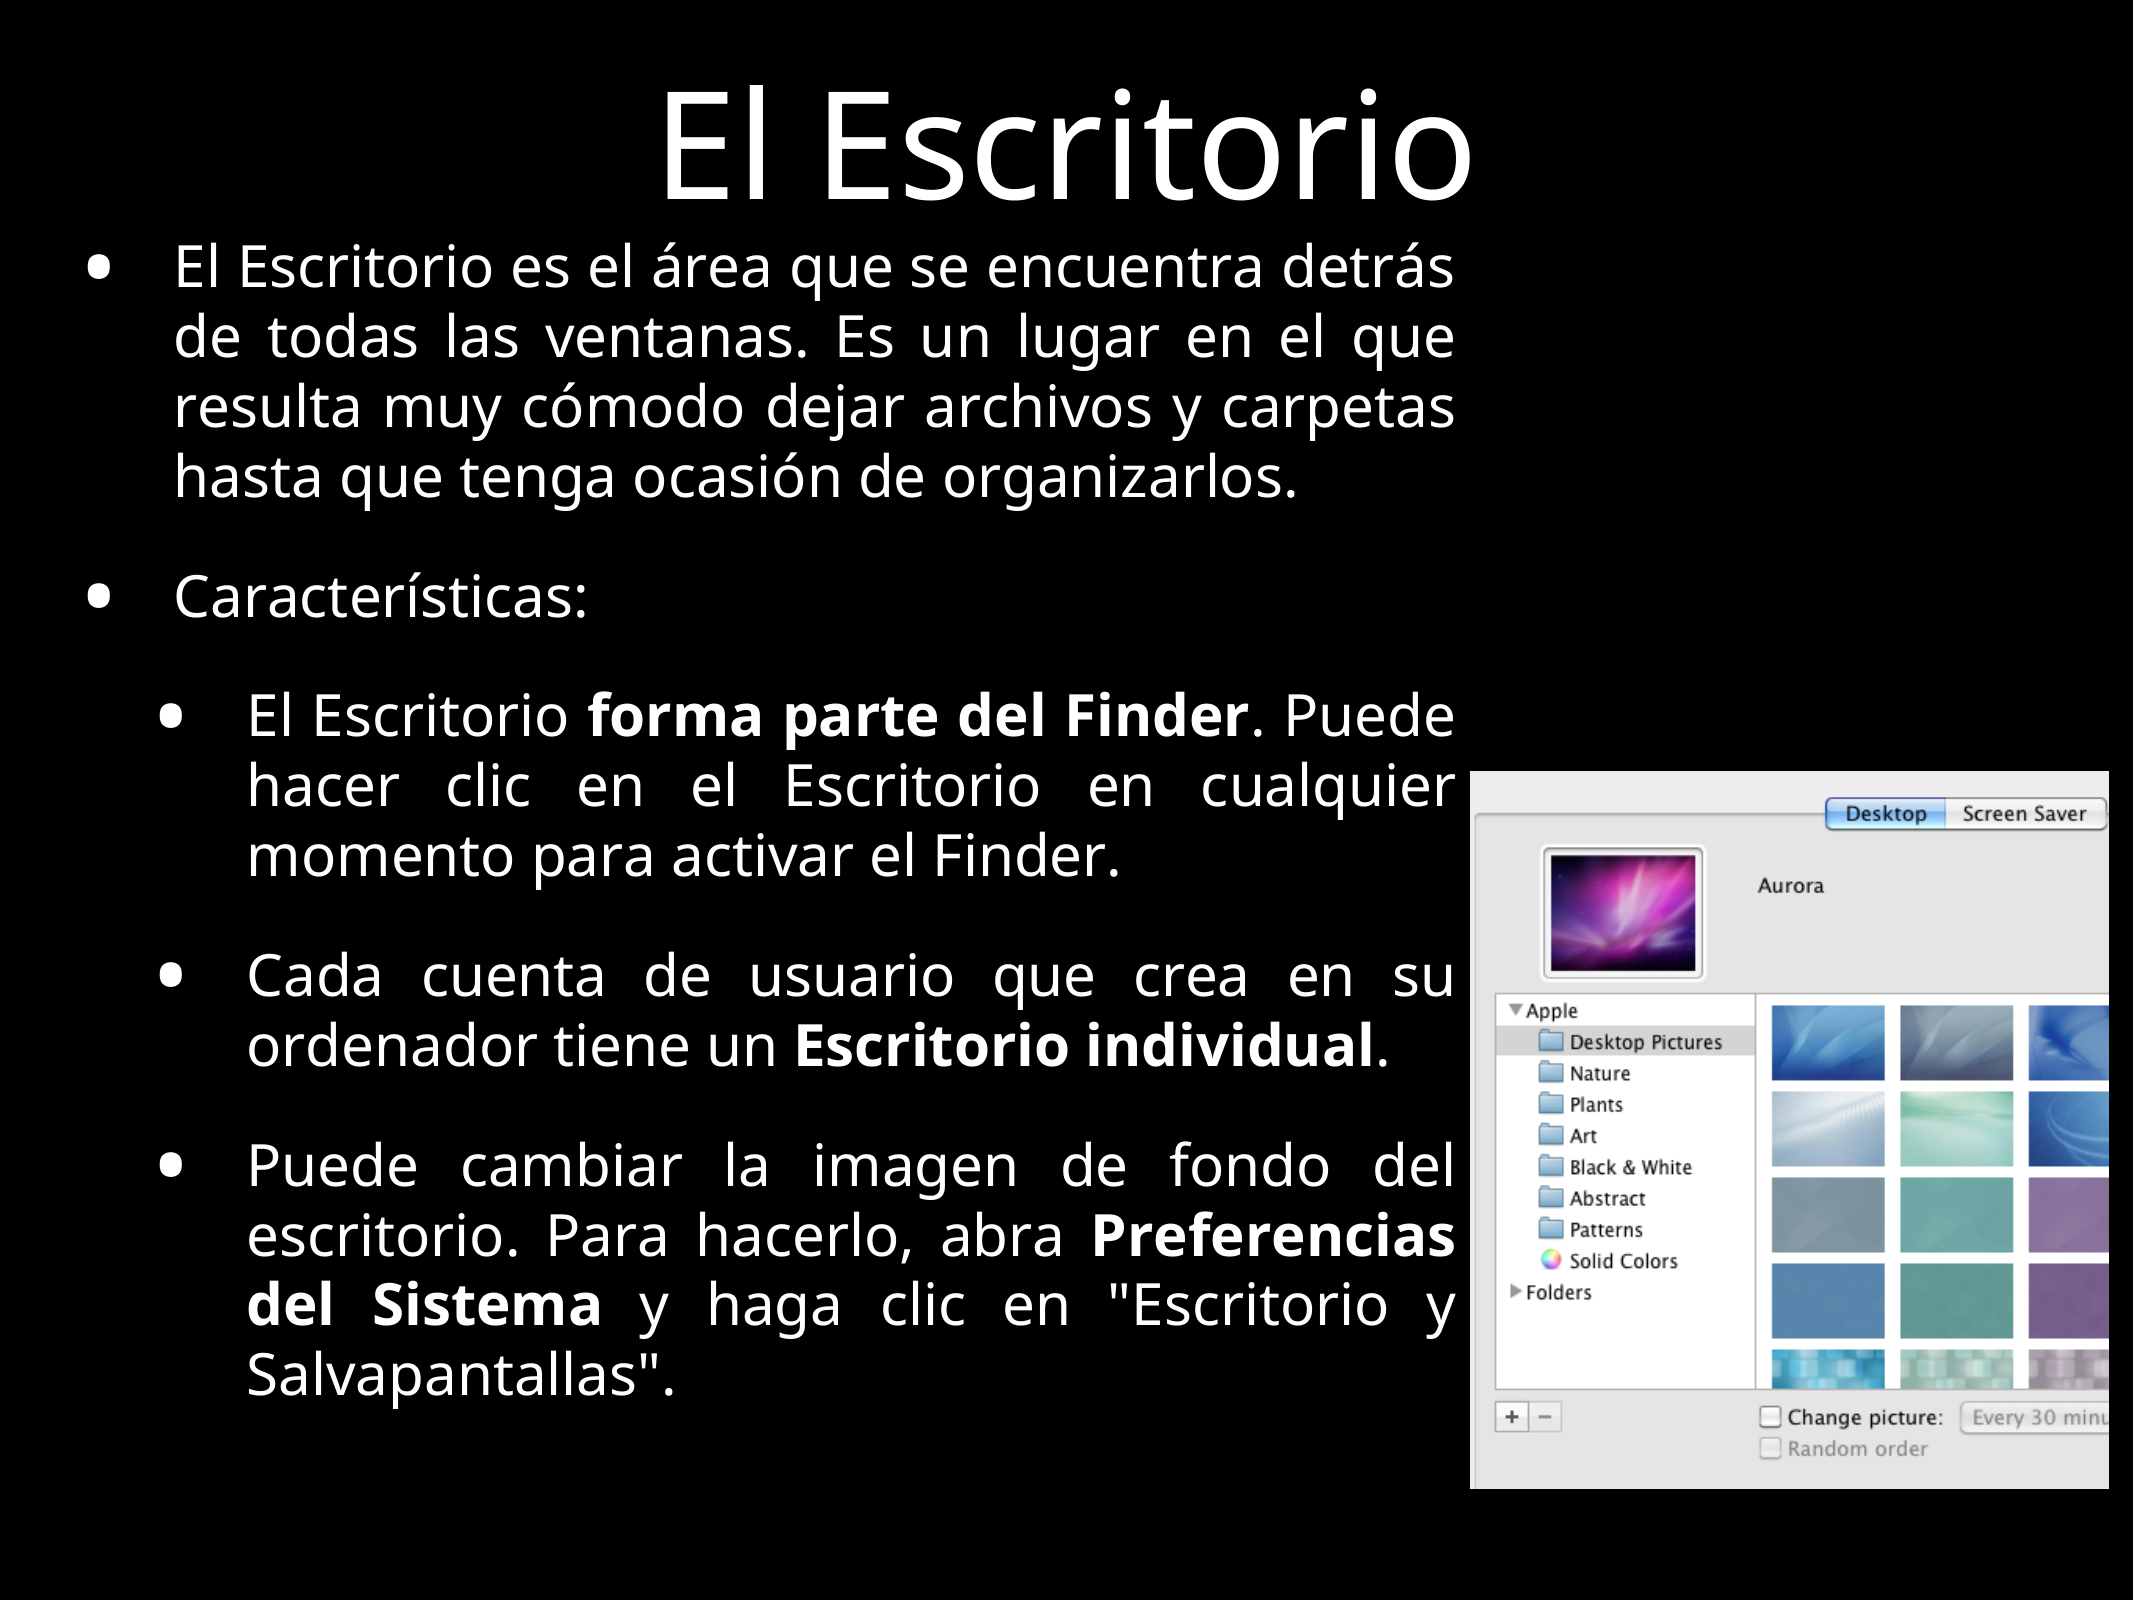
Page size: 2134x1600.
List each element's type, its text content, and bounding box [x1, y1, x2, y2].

title El Escritorio [208, 41, 1925, 238]
list El Escritorio es el área que se encuentra detrás de todas las ventanas. Es un lugar en el que resulta muy cómodo dejar archivos y carpetas hasta que tenga ocasión de organizarlos. Características: El Escritorio forma parte del Finder. Puede hacer clic en el Escritorio en cualquier momento para activar el Finder. Cada cuenta de usuario que crea en su ordenador tiene un Escritorio individual. Puede cambiar la imagen de fondo del escritorio. Para hacerlo, abra Preferencias del Sistema y haga clic en "Escritorio y Salvapantallas". [19, 241, 1465, 1600]
picture [1470, 771, 2109, 1489]
